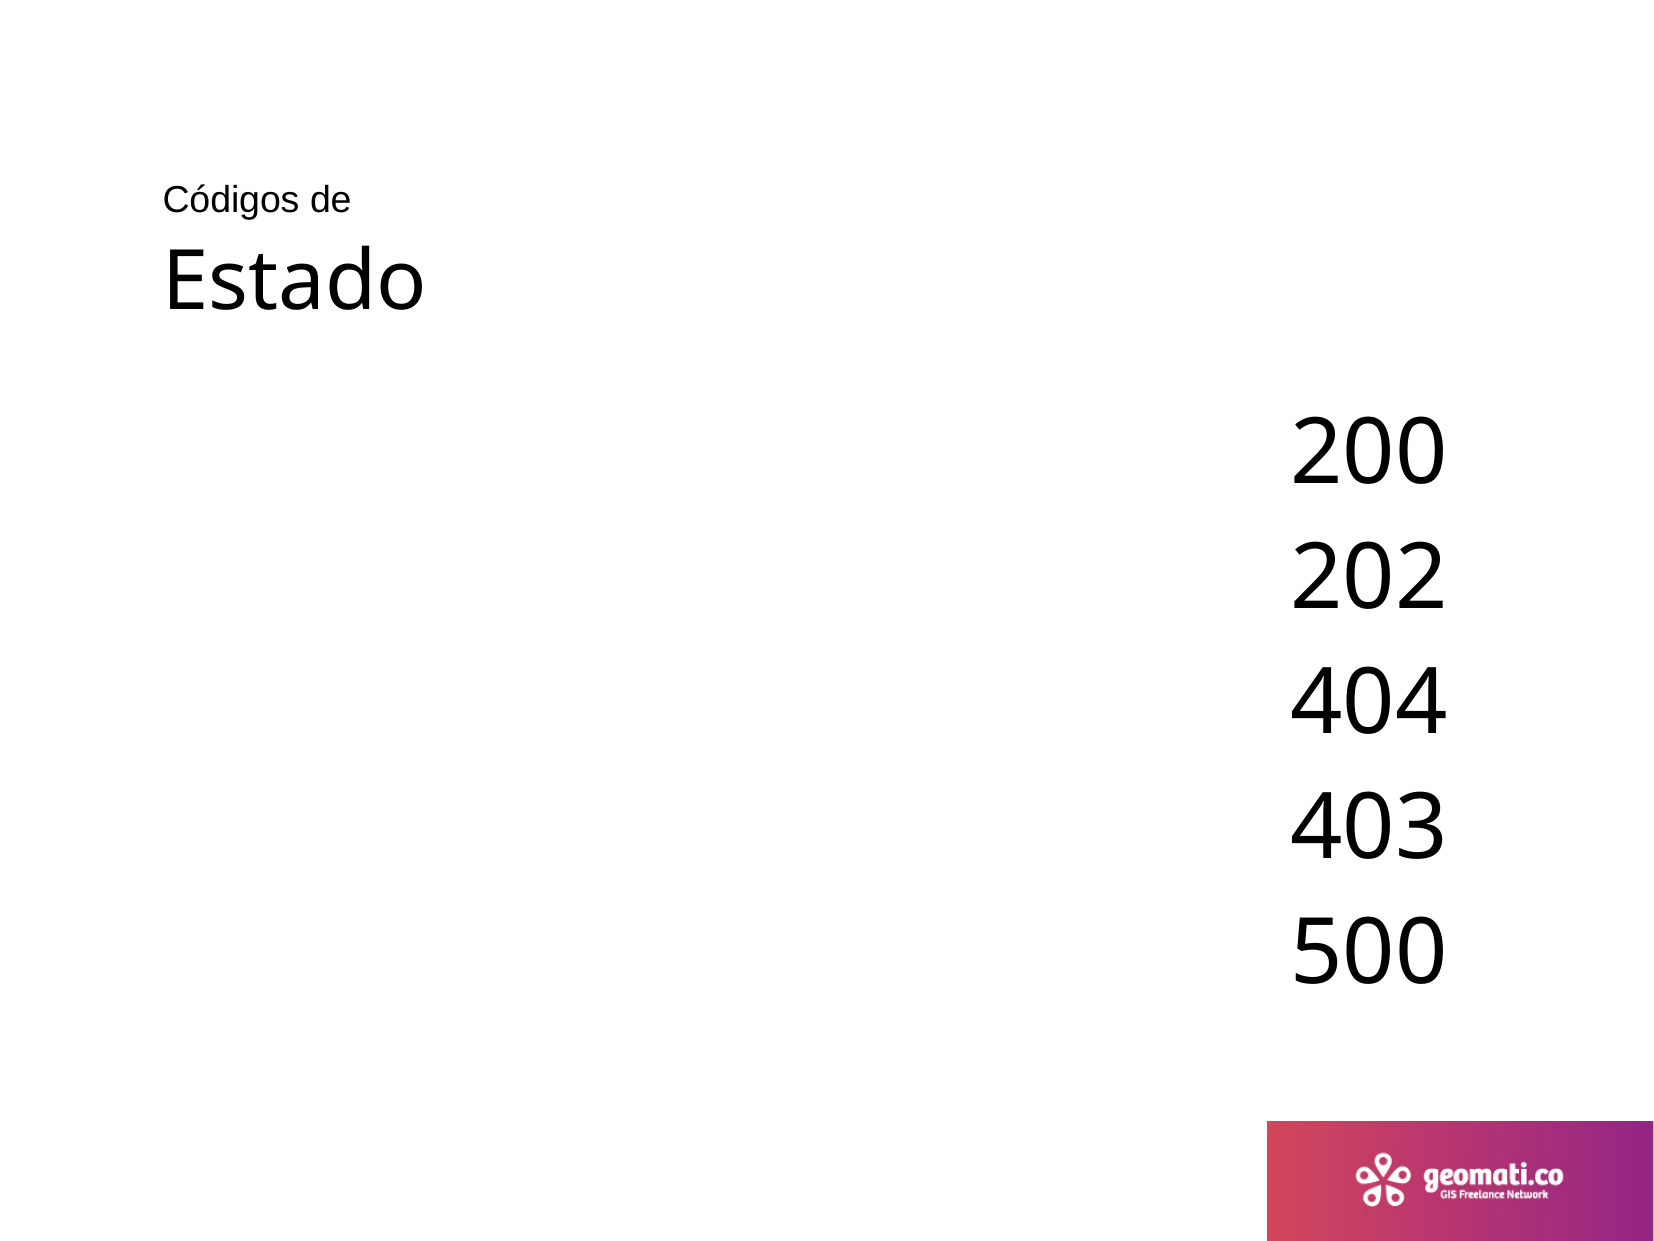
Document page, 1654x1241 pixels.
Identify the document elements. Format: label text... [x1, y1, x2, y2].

text_box 200 202 404 403 500 [1275, 377, 1489, 1028]
text_box Códigos de Estado [147, 171, 638, 342]
picture [1267, 1121, 1654, 1241]
